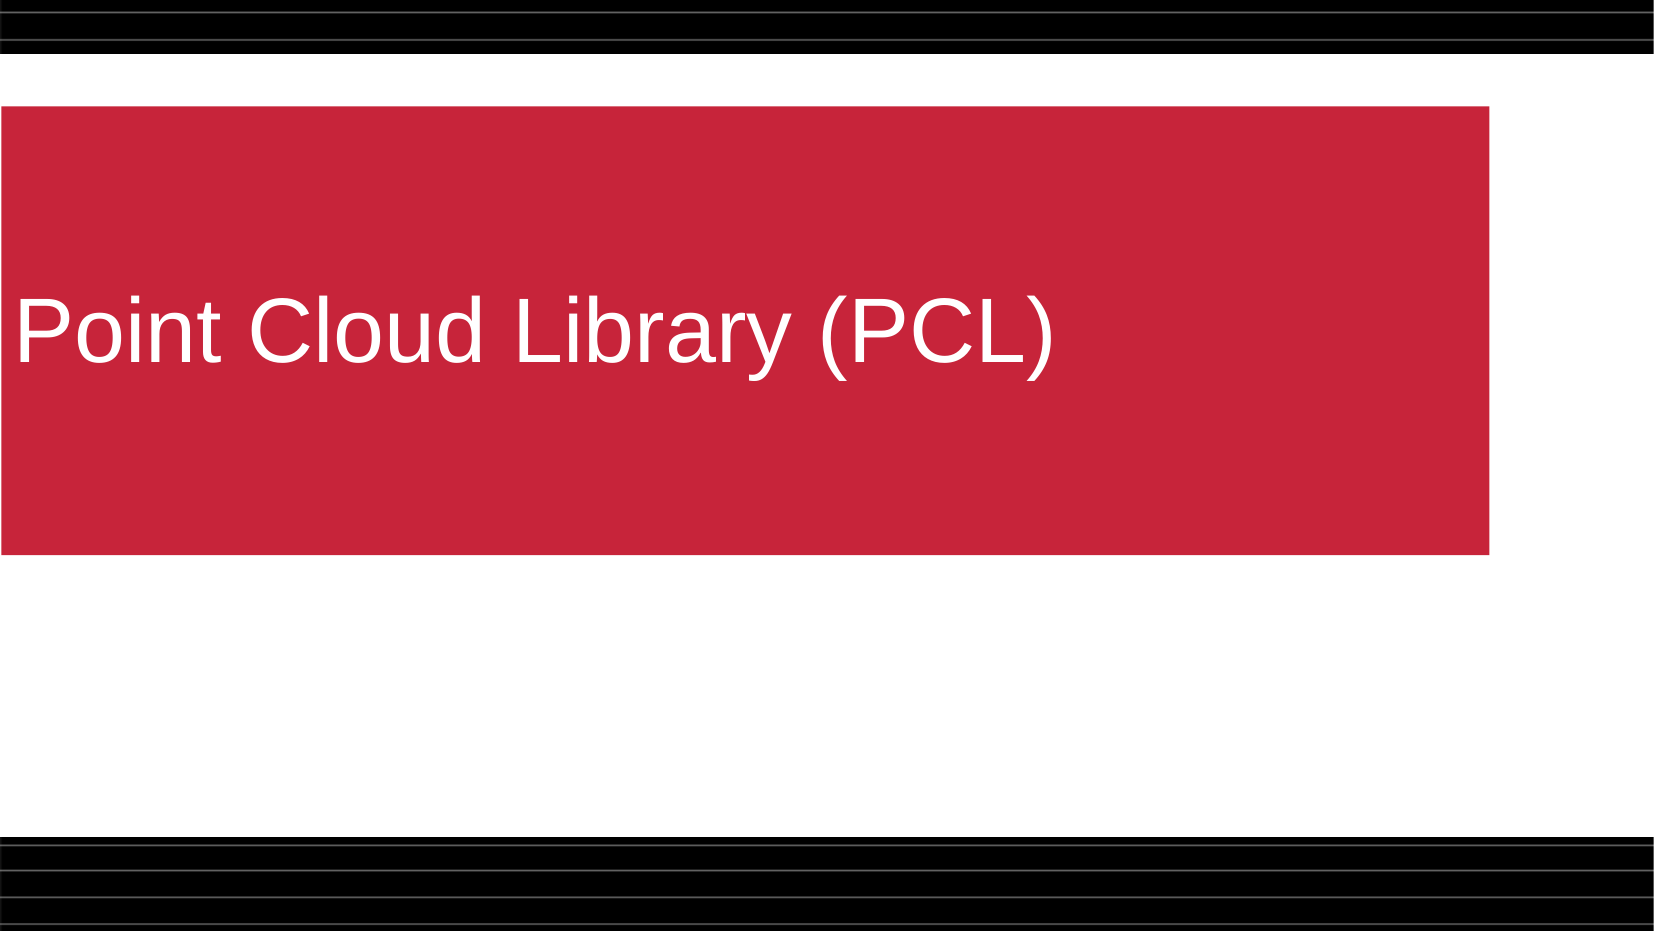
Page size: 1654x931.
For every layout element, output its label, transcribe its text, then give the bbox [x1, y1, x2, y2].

picture [0, 837, 1654, 931]
title Point Cloud Library (PCL) [1, 106, 1490, 556]
picture [0, 0, 1654, 54]
